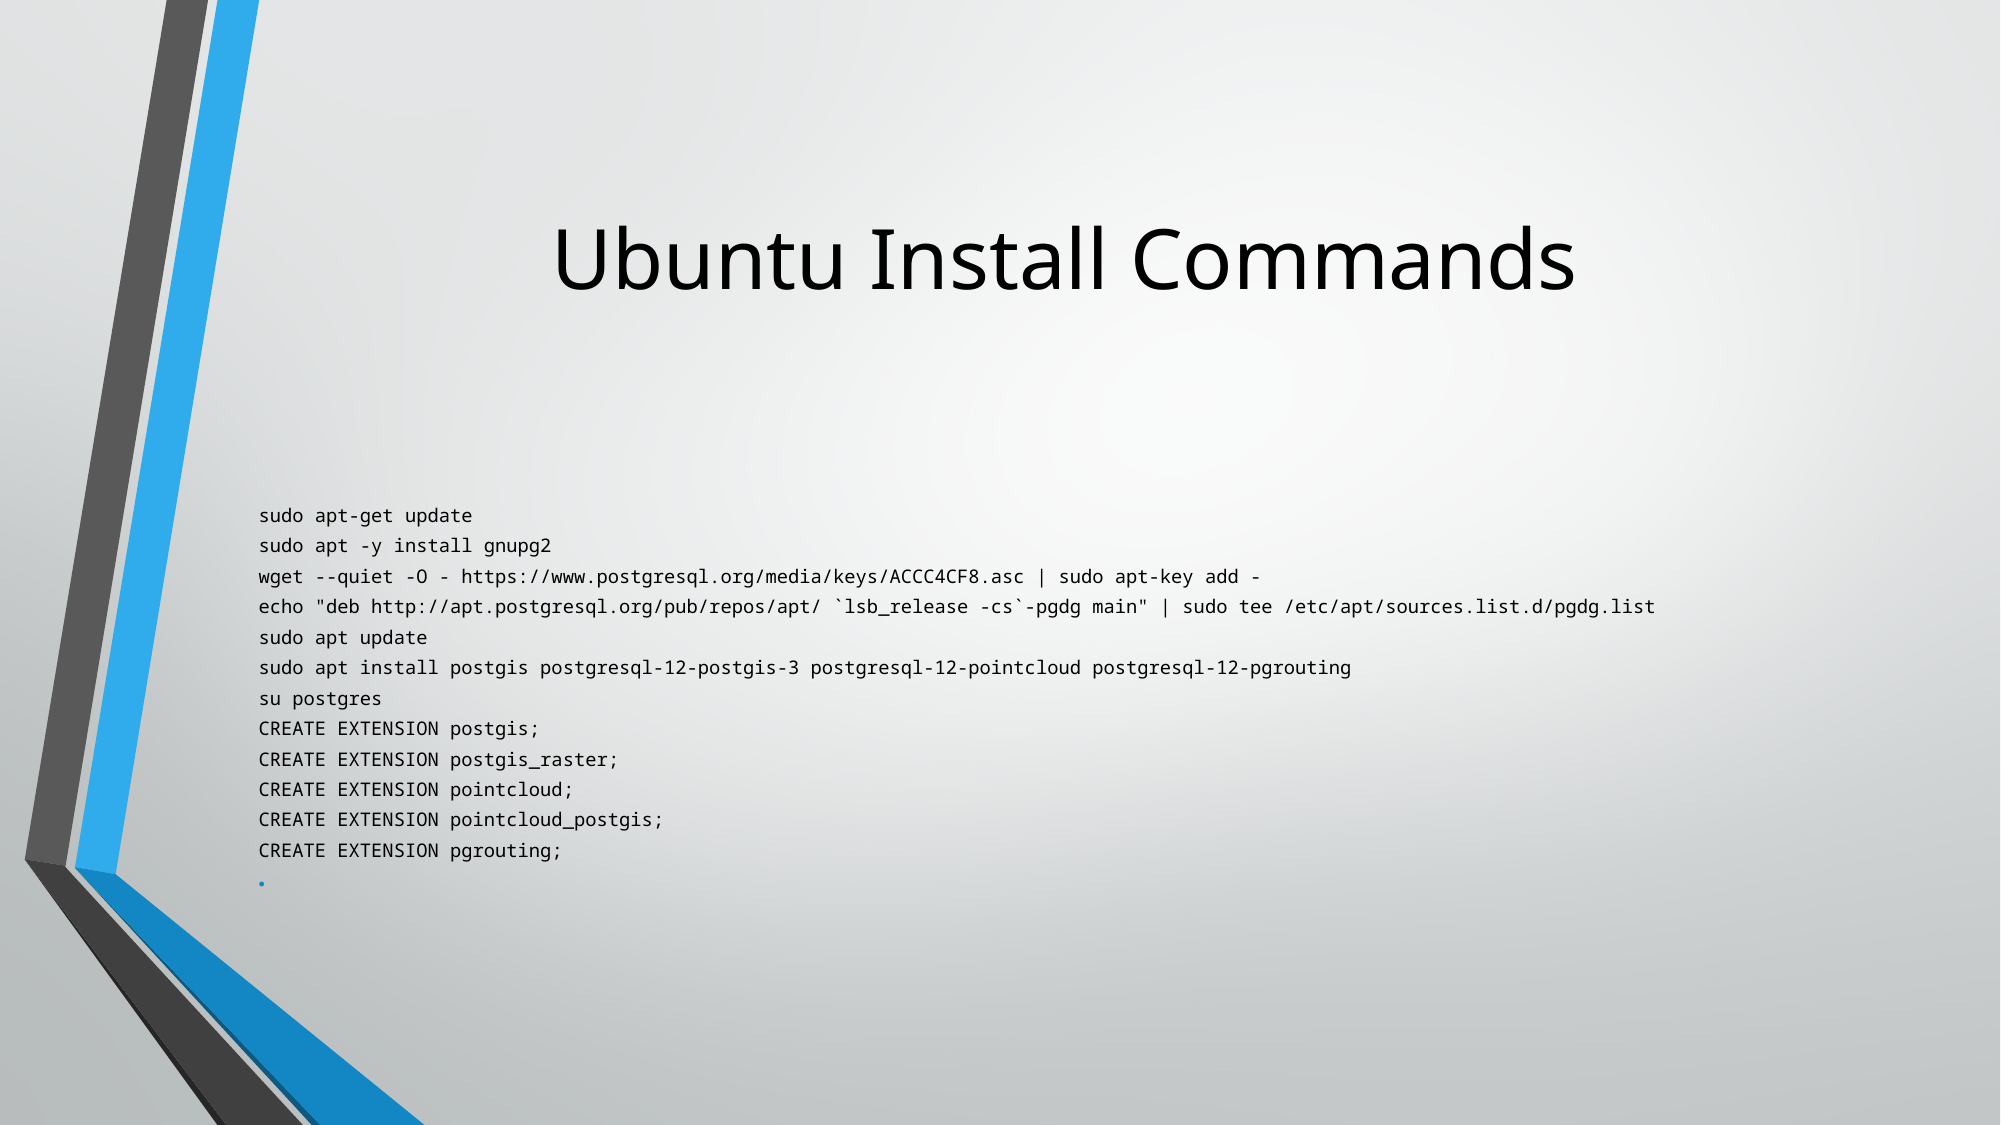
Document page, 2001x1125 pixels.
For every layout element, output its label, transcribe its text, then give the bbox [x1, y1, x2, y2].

title Ubuntu Install Commands [243, 112, 1887, 400]
list sudo apt-get update sudo apt -y install gnupg2 wget --quiet -O - https://www.postgresql.org/media/keys/ACCC4CF8.asc | sudo apt-key add - echo "deb http://apt.postgresql.org/pub/repos/apt/ `lsb_release -cs`-pgdg main" | sudo tee /etc/apt/sources.list.d/pgdg.list sudo apt update sudo apt install postgis postgresql-12-postgis-3 postgresql-12-pointcloud postgresql-12-pgrouting su postgres CREATE EXTENSION postgis; CREATE EXTENSION postgis_raster; CREATE EXTENSION pointcloud; CREATE EXTENSION pointcloud_postgis; CREATE EXTENSION pgrouting; [243, 416, 1887, 986]
